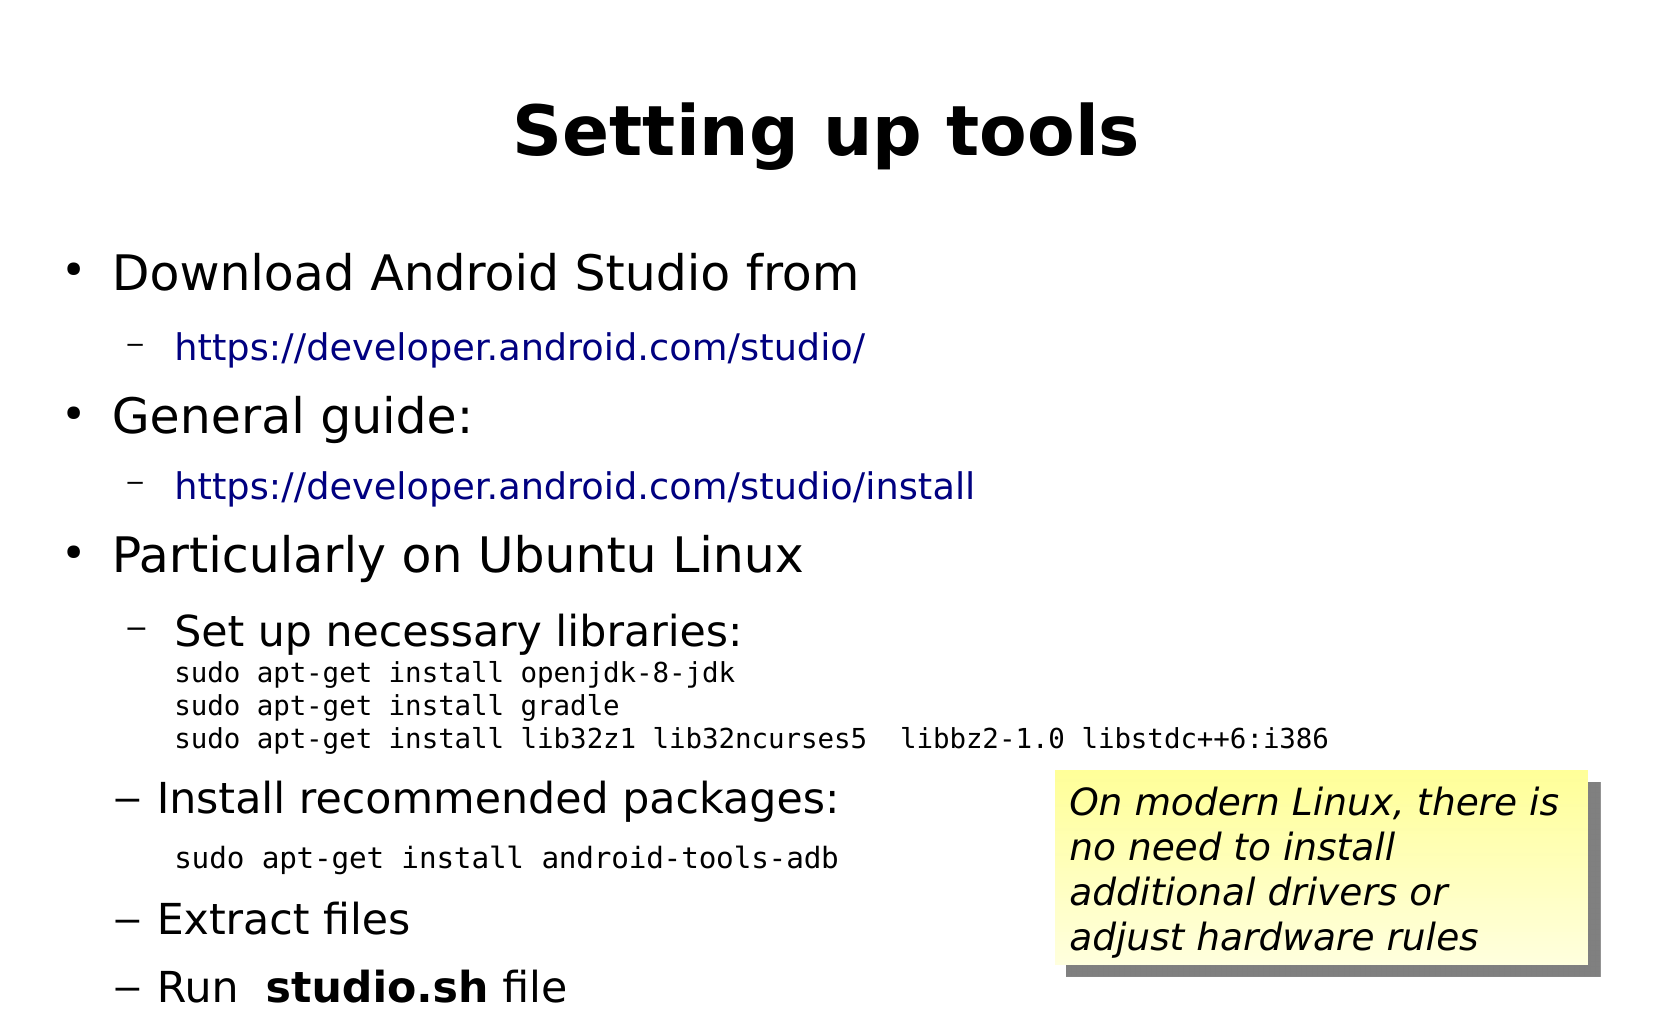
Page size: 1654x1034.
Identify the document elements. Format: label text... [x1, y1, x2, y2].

list Download Android Studio from https://developer.android.com/studio/ General guide: https://developer.android.com/studio/install Particularly on Ubuntu Linux Set up necessary libraries: sudo apt-get install openjdk-8-jdk sudo apt-get install gradle sudo apt-get install lib32z1 lib32ncurses5 libbz2-1.0 libstdc++6:i386 Install recommended packages: sudo apt-get install android-tools-adb Extract files Run studio.sh file [49, 241, 1654, 1015]
title Setting up tools [82, 41, 1571, 214]
text_box On modern Linux, there is no need to install additional drivers or adjust hardware rules [1054, 770, 1589, 966]
